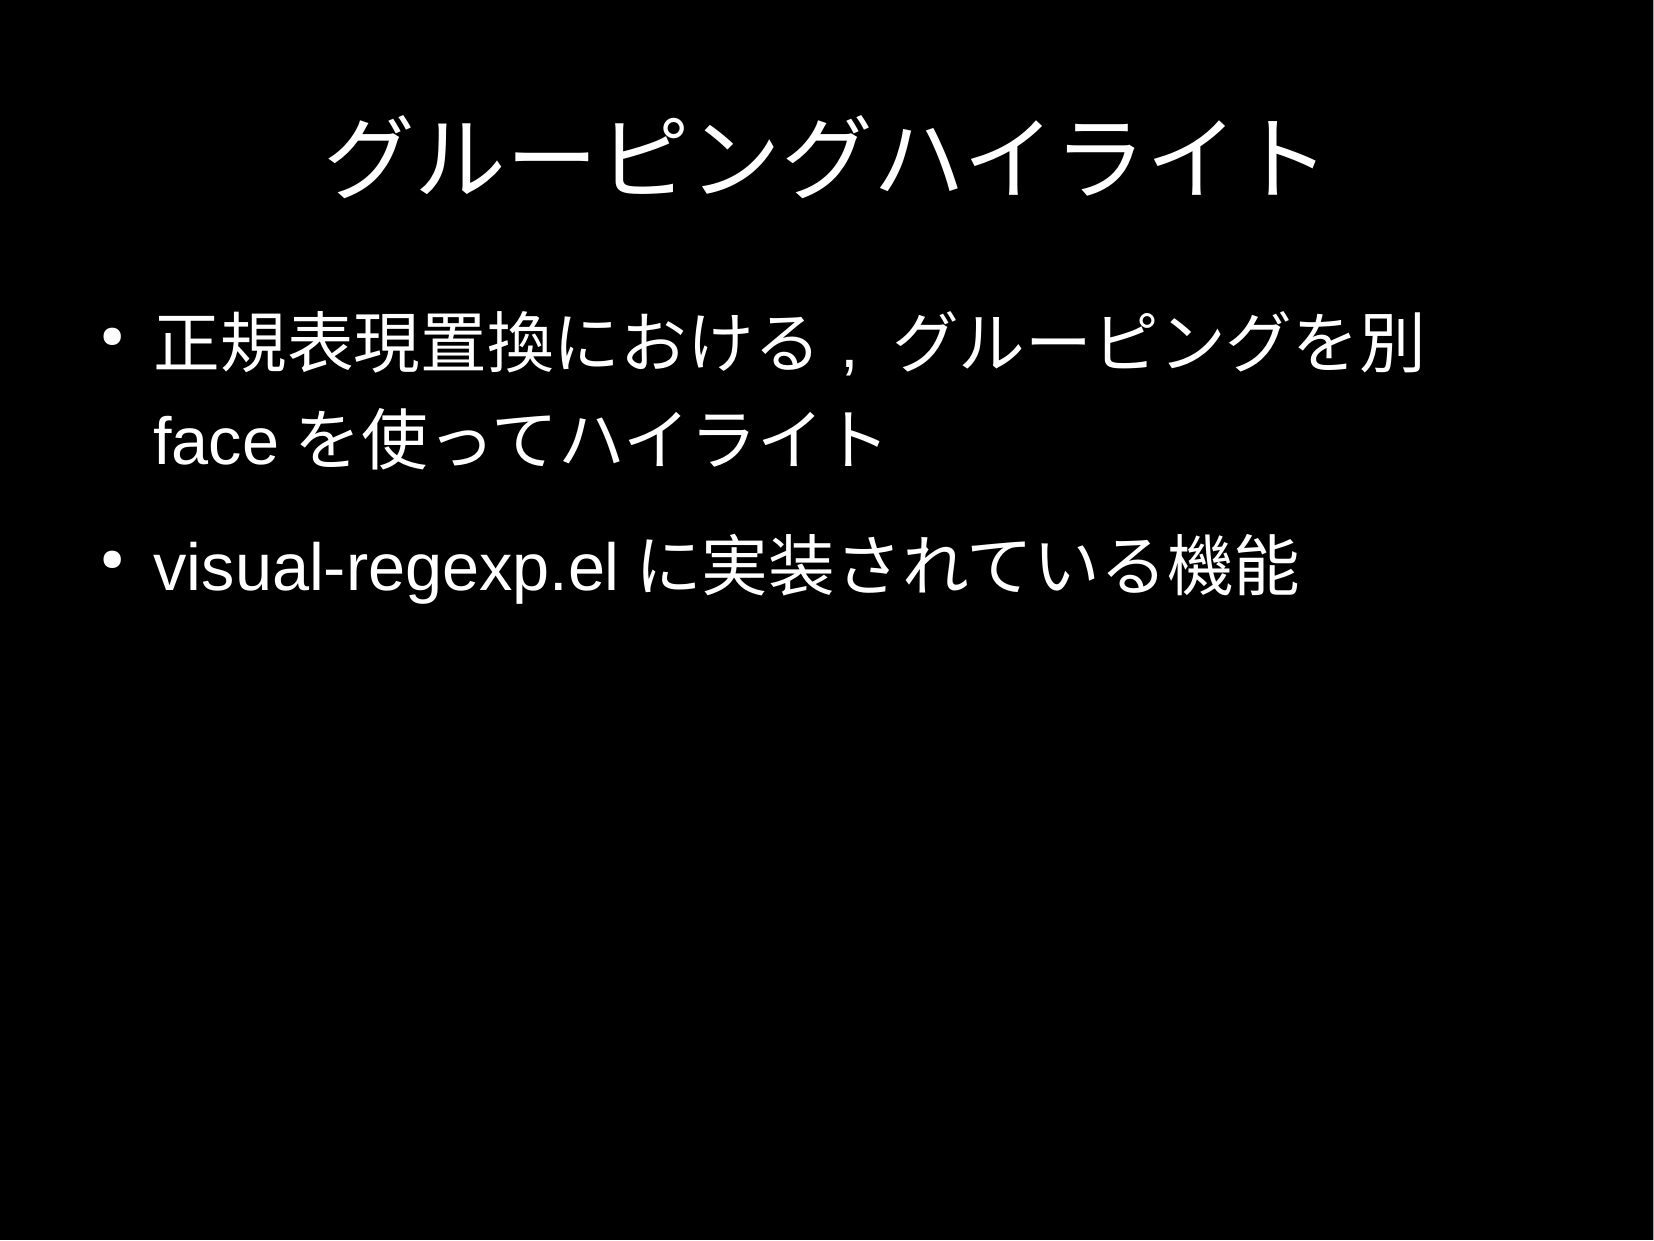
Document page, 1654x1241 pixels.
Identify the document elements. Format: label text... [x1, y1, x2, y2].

list 正規表現置換における, グルーピングを別 faceを使ってハイライト visual-regexp.elに実装されている機能 [82, 290, 1571, 1010]
title グルーピングハイライト [82, 49, 1571, 257]
